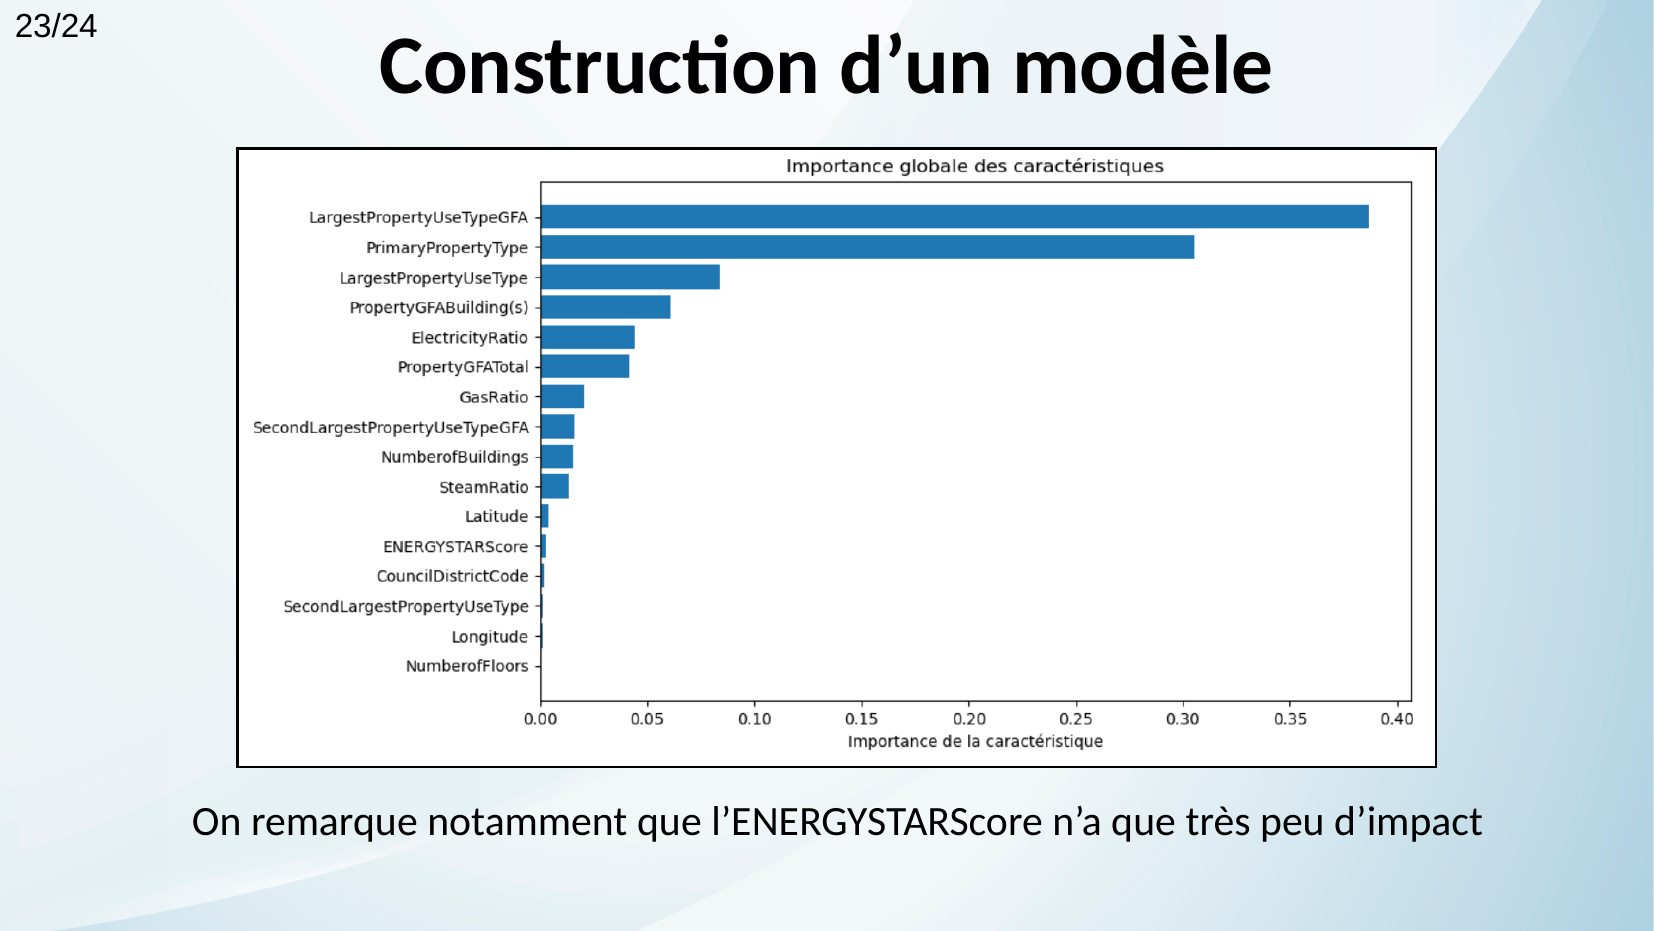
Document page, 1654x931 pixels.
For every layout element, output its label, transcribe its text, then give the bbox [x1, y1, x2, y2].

text_box On remarque notamment que l’ENERGYSTARScore n’a que très peu d’impact [177, 797, 1506, 857]
title Construction d’un modèle [82, 31, 1571, 199]
text_box 23/24 [0, 0, 119, 60]
picture [0, 0, 1654, 931]
